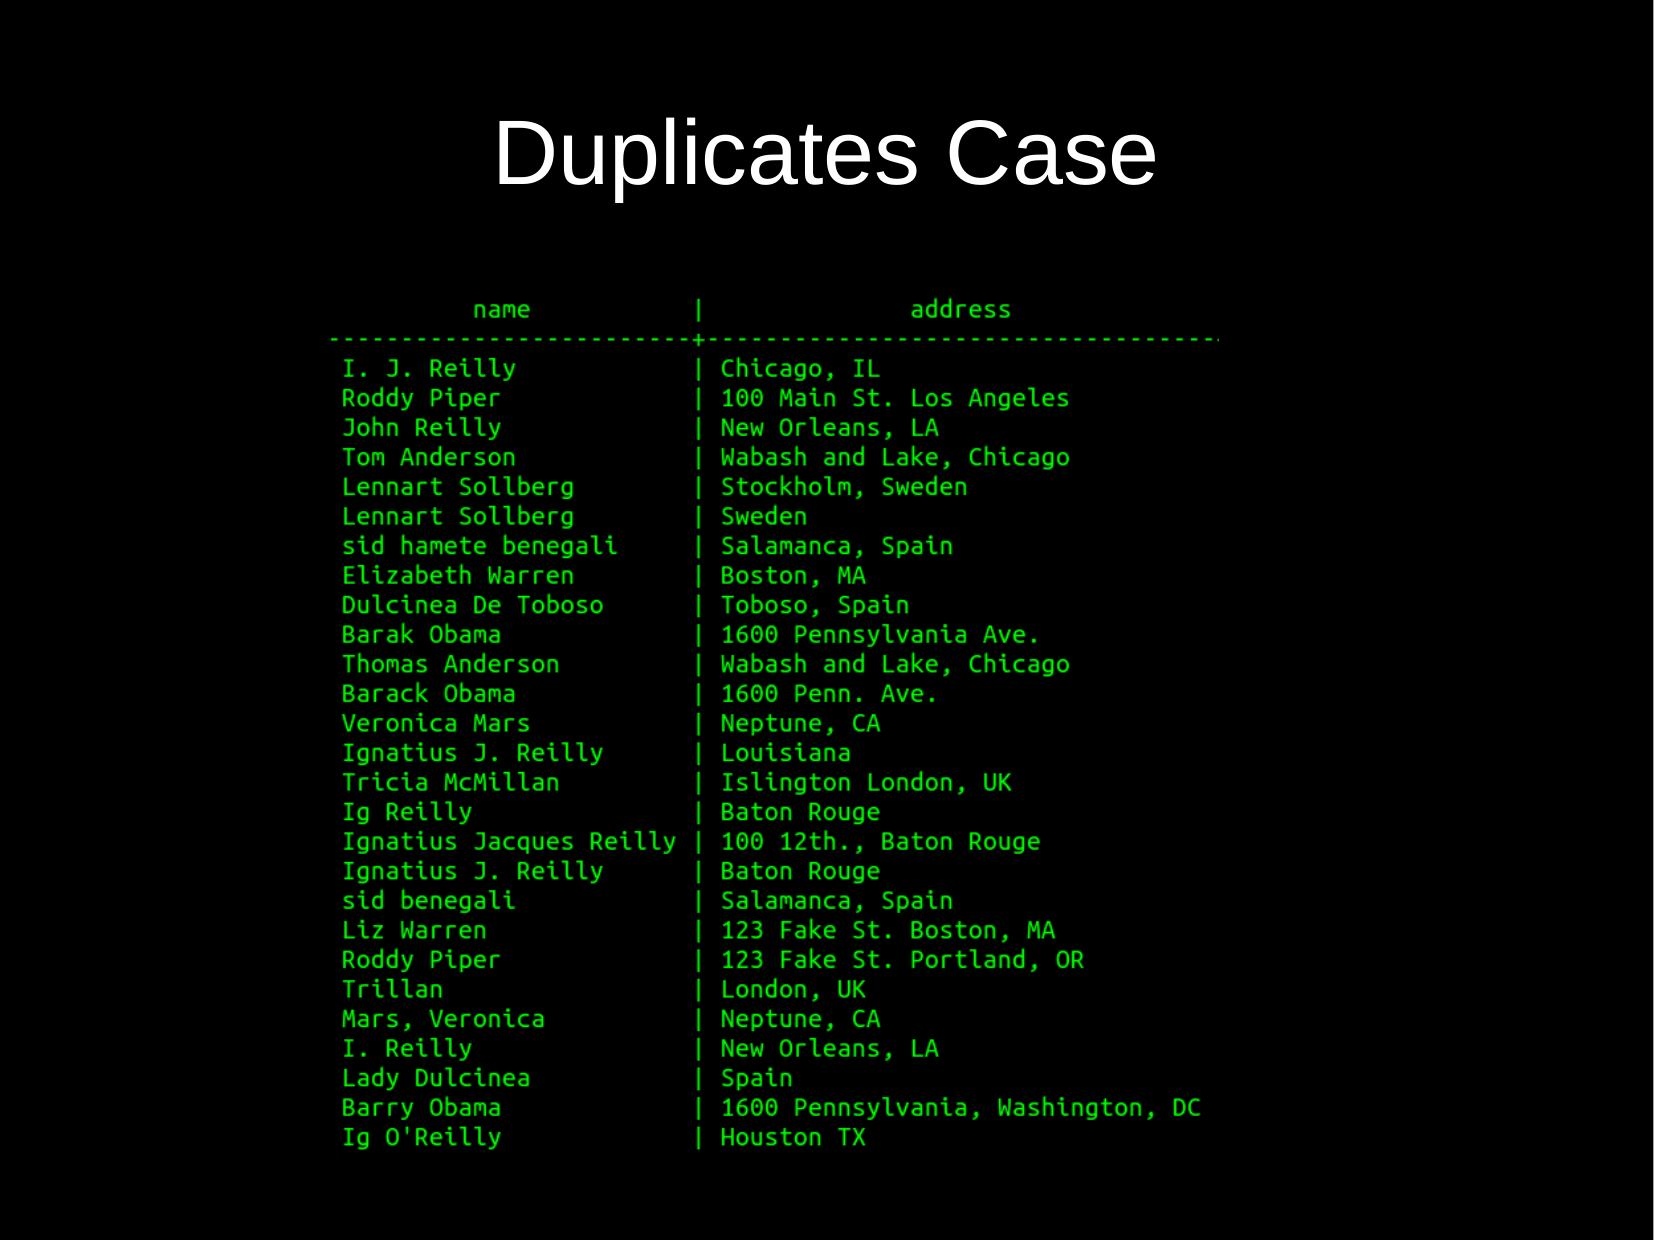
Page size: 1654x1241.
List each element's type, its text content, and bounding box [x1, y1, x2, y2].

title Duplicates Case [82, 49, 1571, 257]
picture [330, 295, 1219, 1156]
